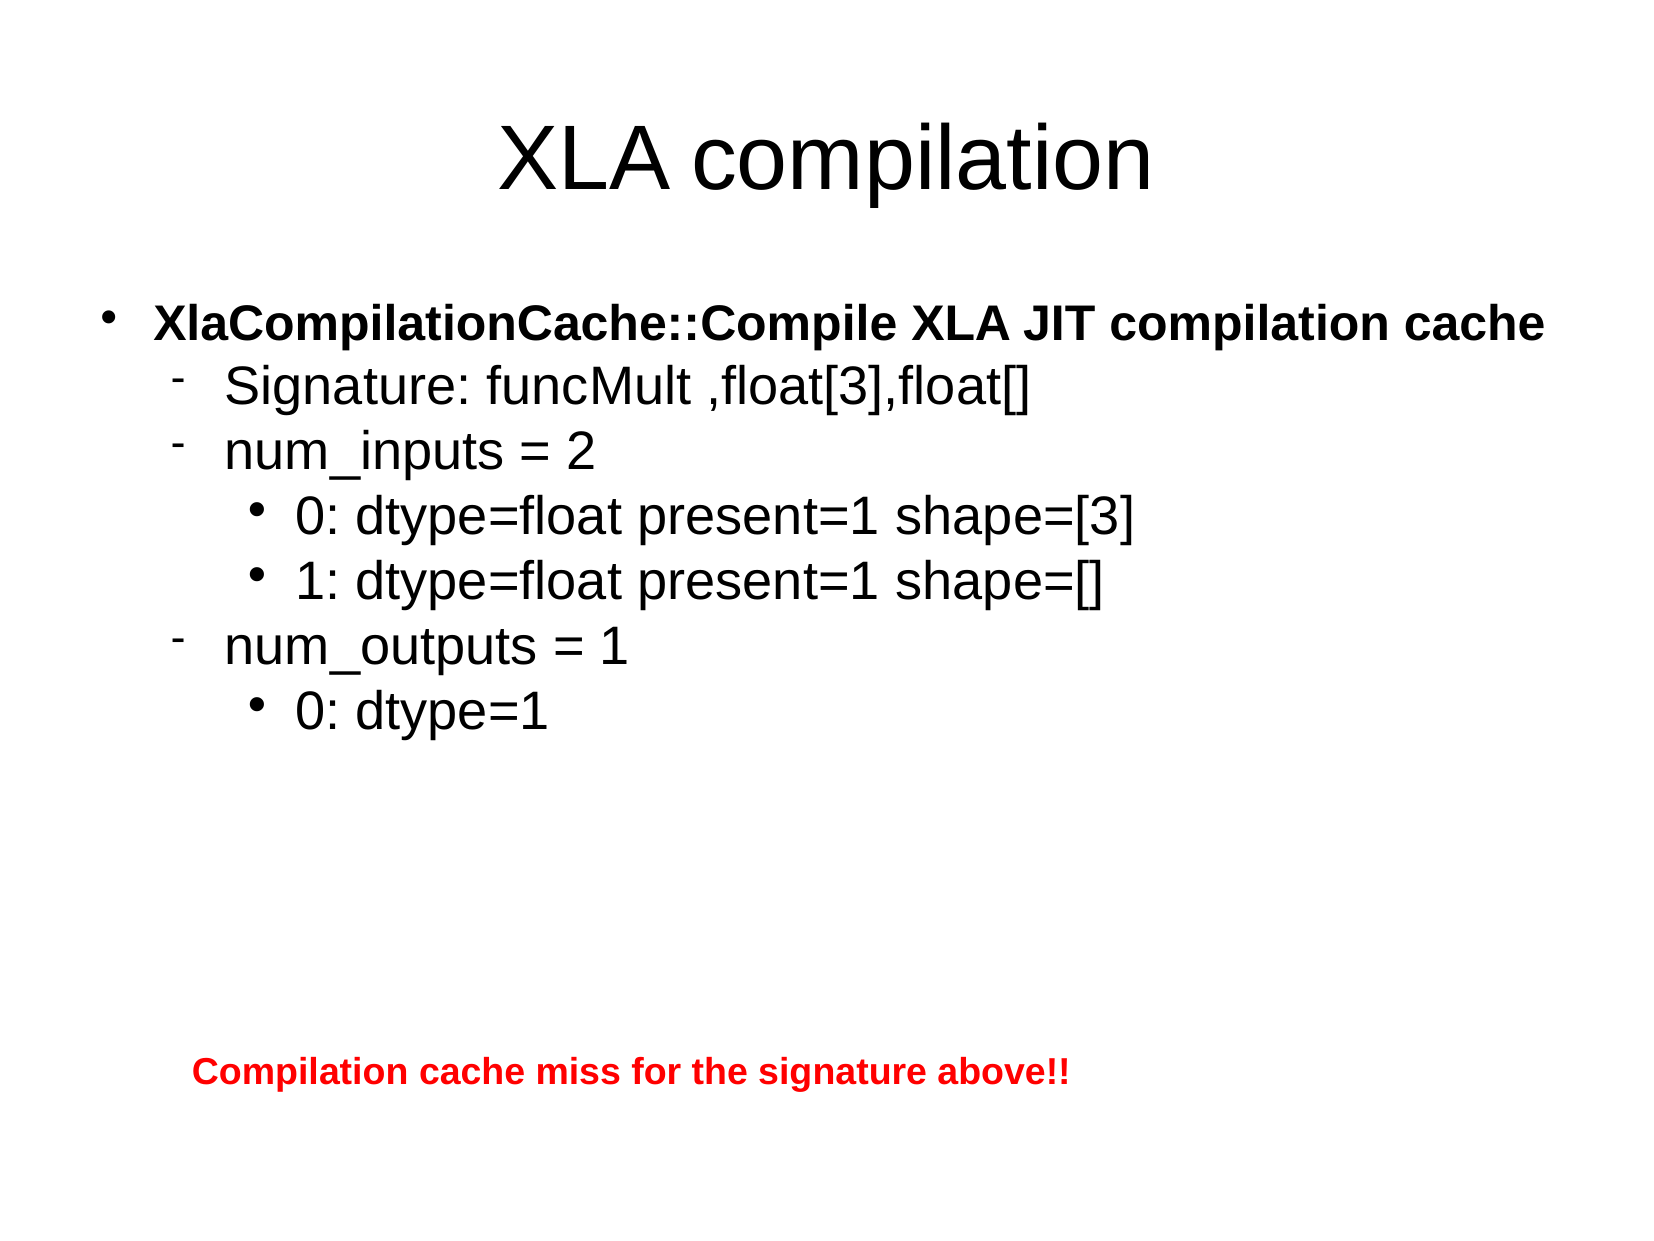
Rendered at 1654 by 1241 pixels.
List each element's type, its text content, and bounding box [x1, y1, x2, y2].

text_box XlaCompilationCache::Compile XLA JIT compilation cache Signature: funcMult ,float[3],float[] num_inputs = 2 0: dtype=float present=1 shape=[3] 1: dtype=float present=1 shape=[] num_outputs = 1 0: dtype=1 [82, 290, 1571, 1010]
text_box XLA compilation [82, 49, 1571, 257]
text_box Compilation cache miss for the signature above!! [177, 1039, 1654, 1097]
